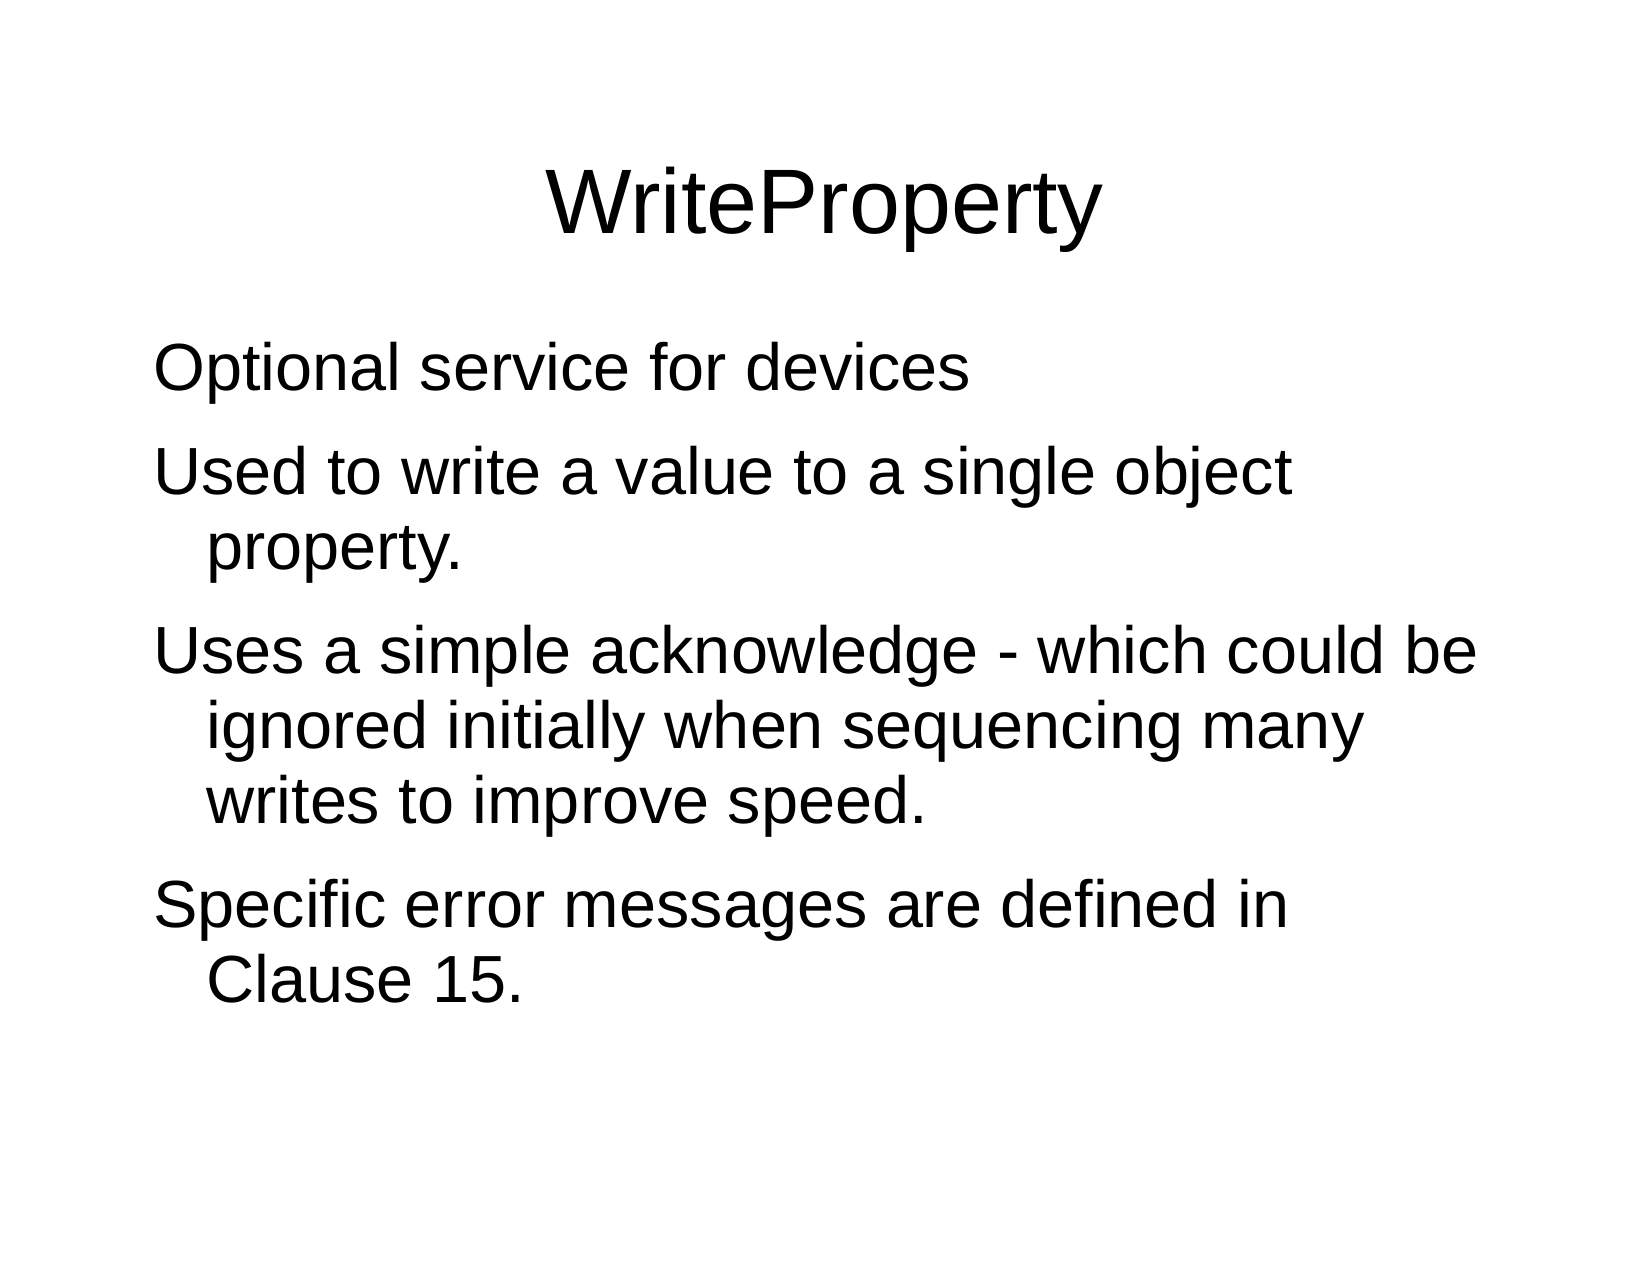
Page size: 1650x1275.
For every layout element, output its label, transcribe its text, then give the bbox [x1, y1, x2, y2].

title WriteProperty [135, 105, 1515, 299]
list Optional service for devices Used to write a value to a single object property. Uses a simple acknowledge - which could be ignored initially when sequencing many writes to improve speed. Specific error messages are defined in Clause 15. [135, 329, 1515, 1079]
